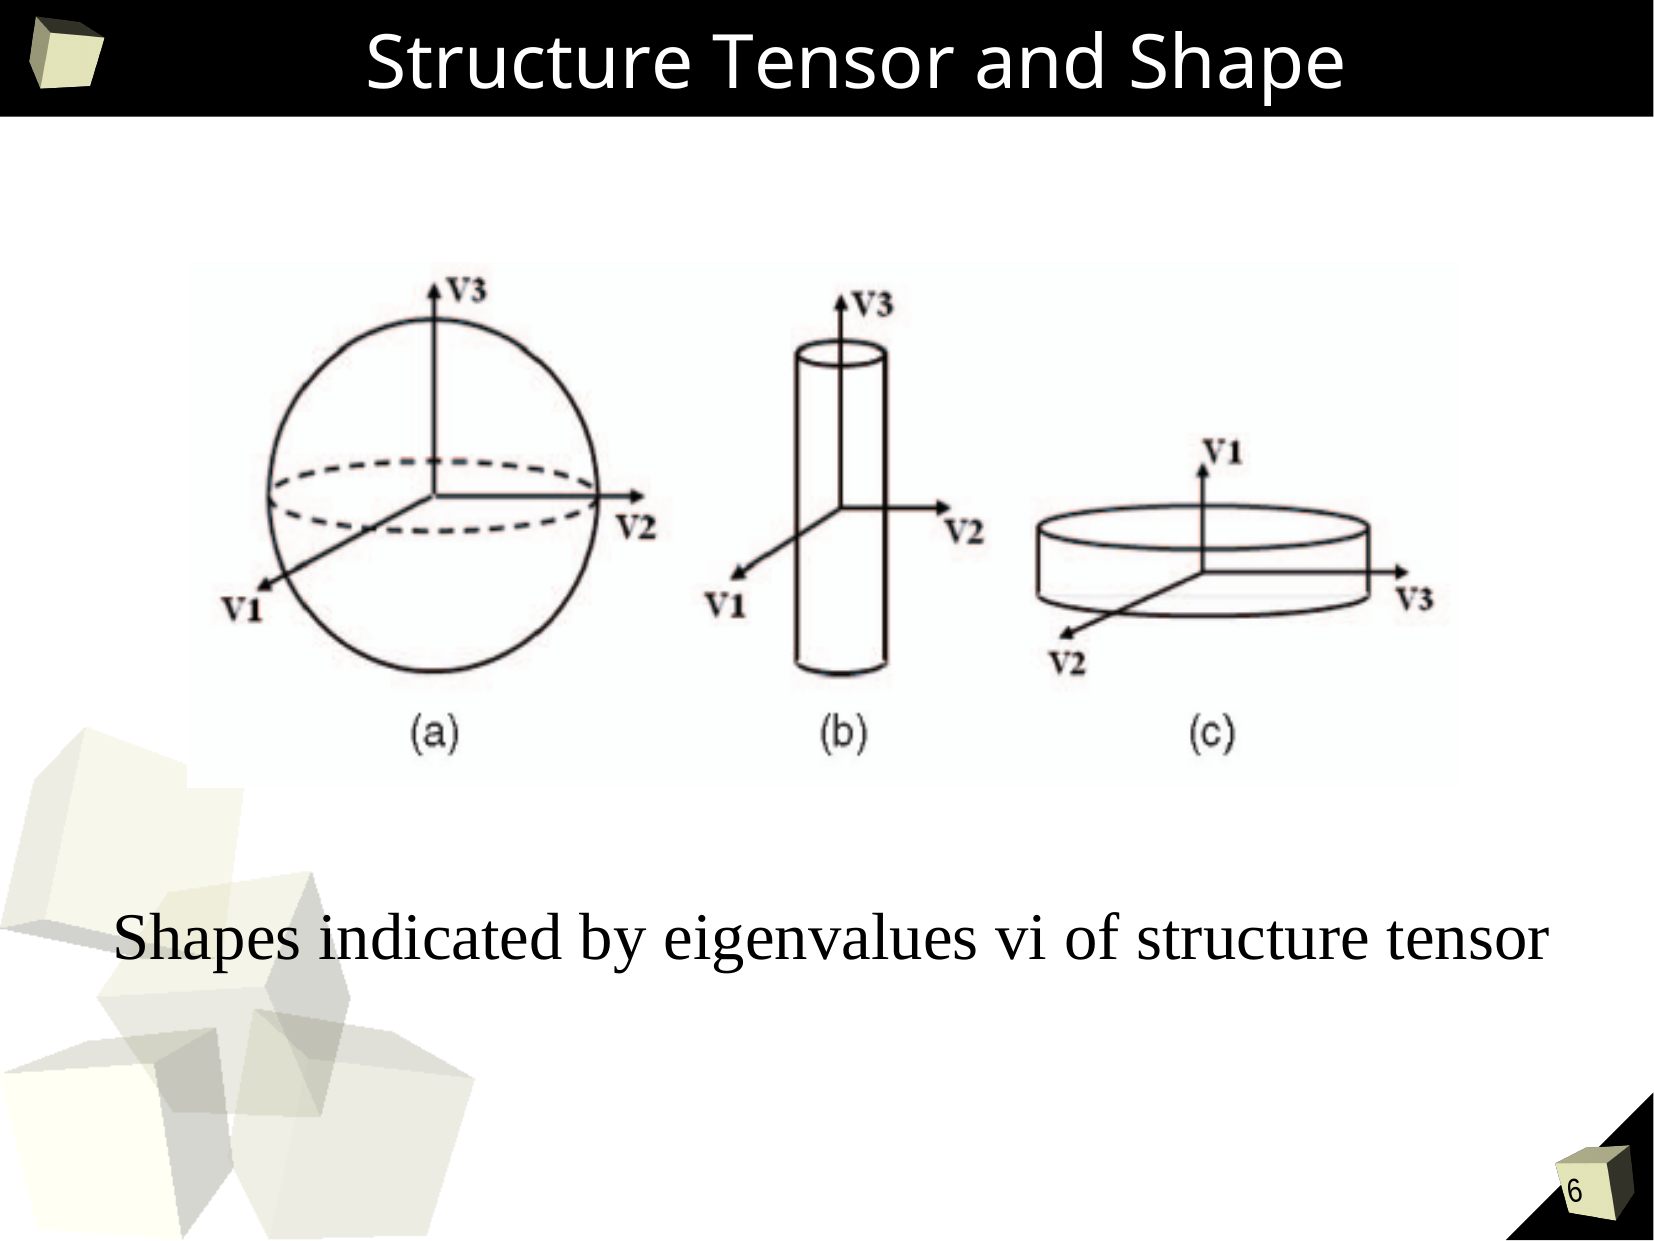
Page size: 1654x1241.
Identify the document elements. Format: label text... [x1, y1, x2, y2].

title Structure Tensor and Shape [118, 0, 1595, 119]
text_box Shapes indicated by eigenvalues vi of structure tensor [112, 900, 1613, 1013]
picture [0, 262, 1463, 1241]
